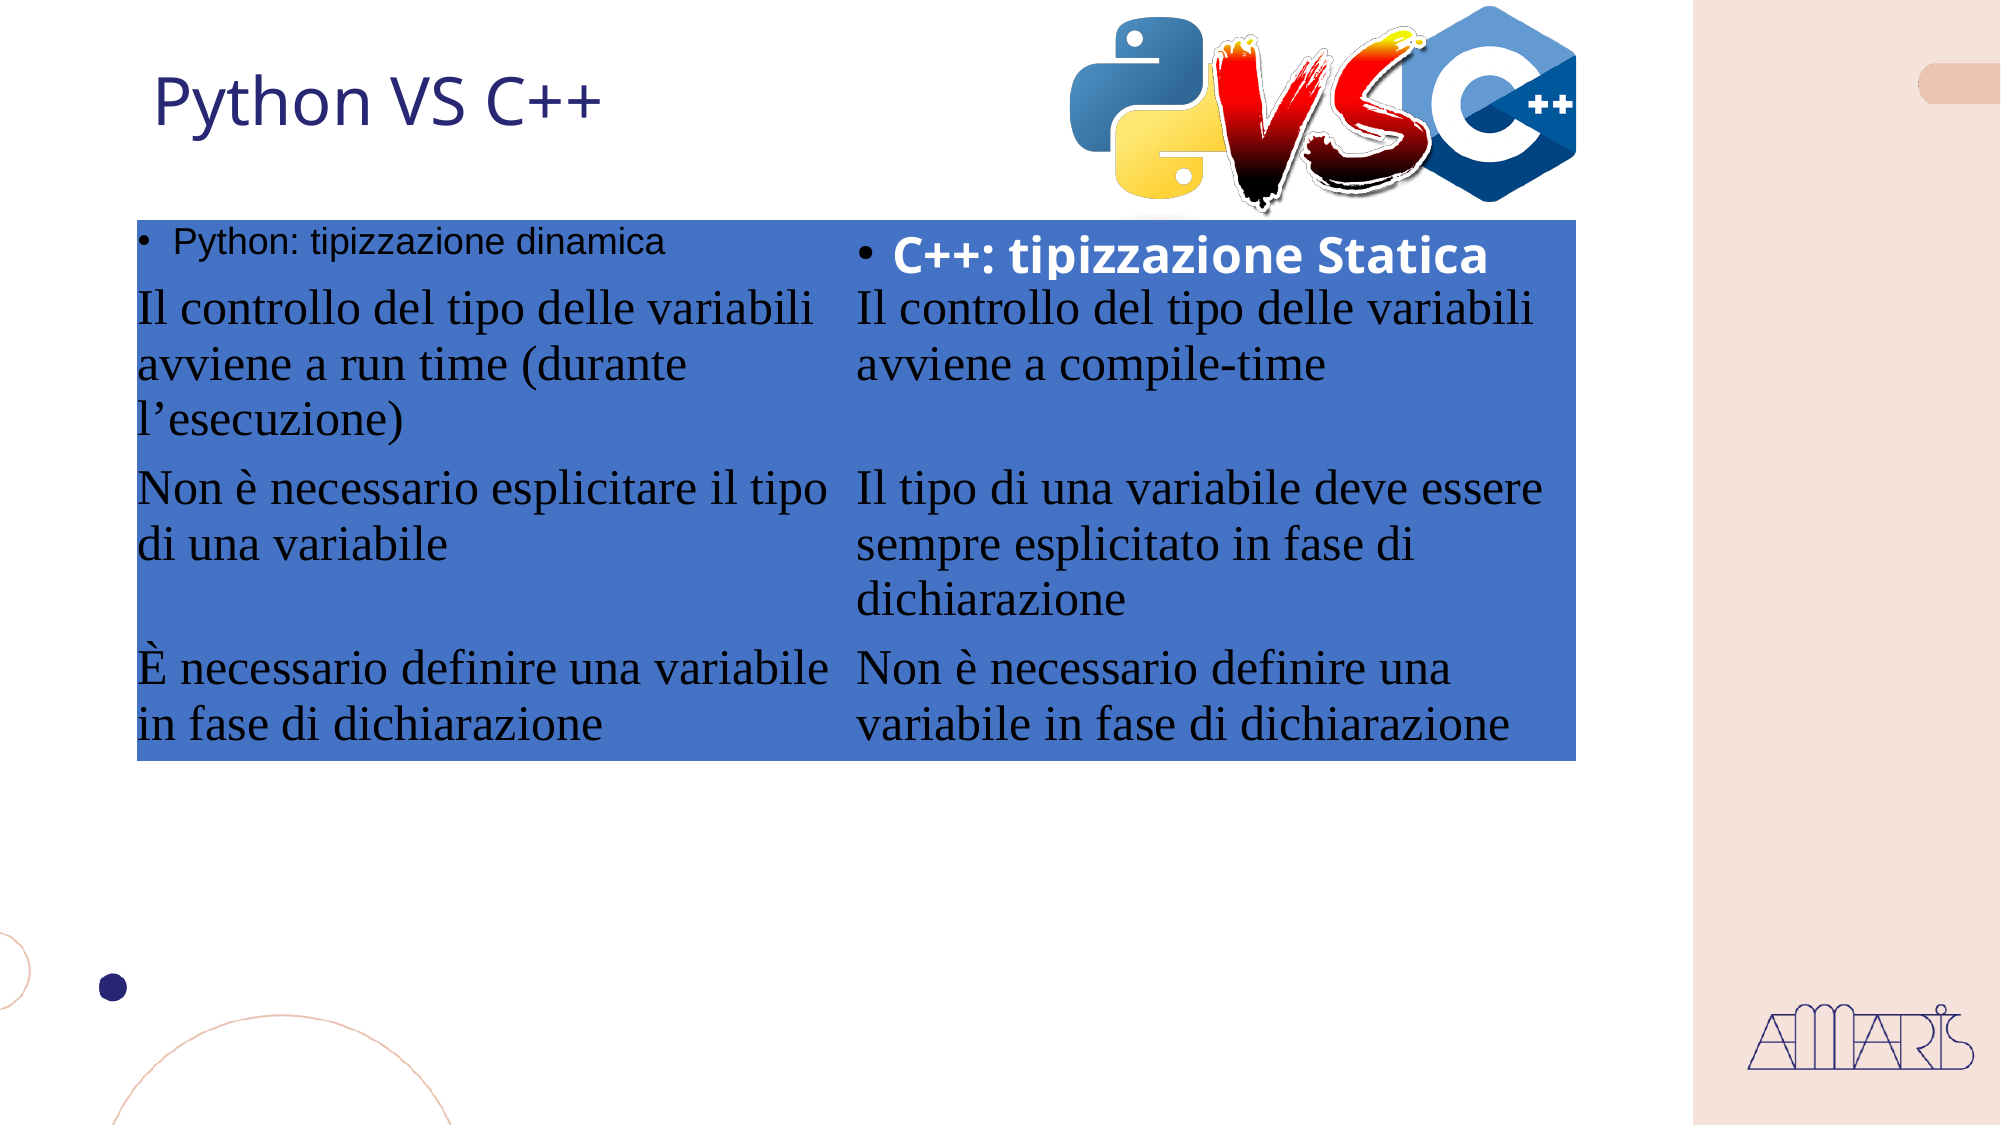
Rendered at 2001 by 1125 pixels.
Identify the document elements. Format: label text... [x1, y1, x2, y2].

table_header C++: tipizzazione Statica [857, 220, 1576, 280]
table_cell Il controllo del tipo delle variabili avviene a compile-time [857, 280, 1576, 460]
table_cell Il controllo del tipo delle variabili avviene a run time (durante l’esecuzione) [137, 280, 857, 460]
table_cell È necessario definire una variabile in fase di dichiarazione [137, 641, 857, 761]
table_header Python: tipizzazione dinamica [137, 220, 857, 280]
title Python VS C++ [137, 59, 1069, 148]
table_cell Non è necessario esplicitare il tipo di una variabile [137, 460, 857, 641]
table_cell Non è necessario definire una variabile in fase di dichiarazione [857, 641, 1576, 761]
picture [1069, 6, 1577, 221]
table_cell Il tipo di una variabile deve essere sempre esplicitato in fase di dichiarazione [857, 460, 1576, 641]
